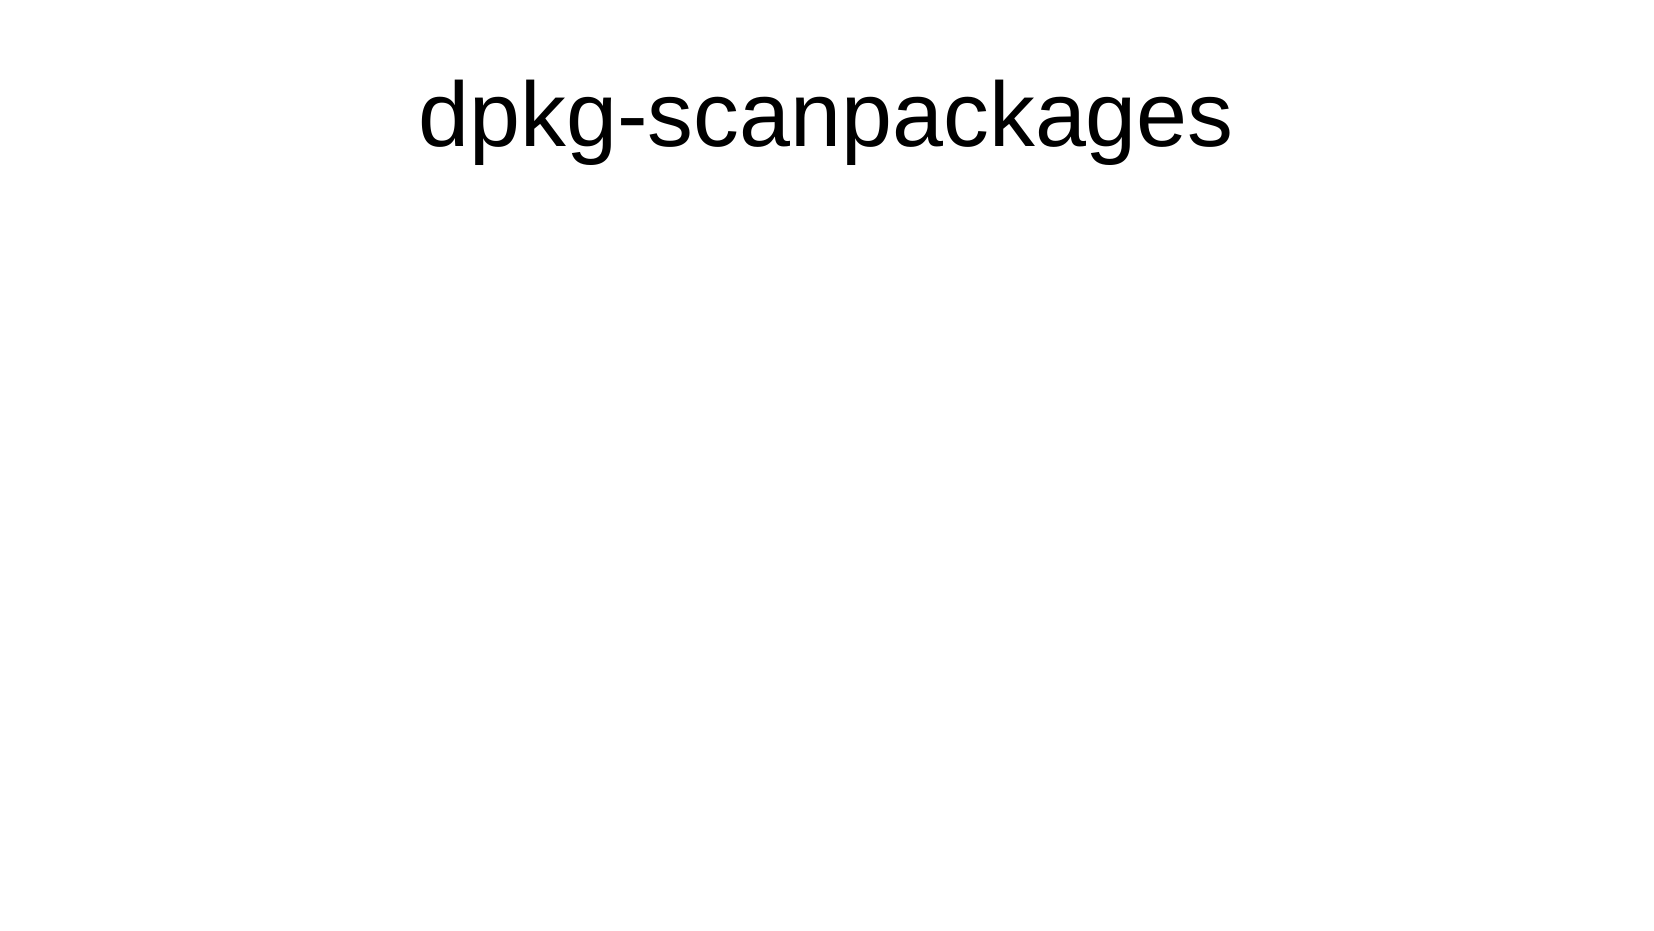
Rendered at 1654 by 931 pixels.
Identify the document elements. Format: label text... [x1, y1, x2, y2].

title dpkg-scanpackages [82, 37, 1571, 193]
